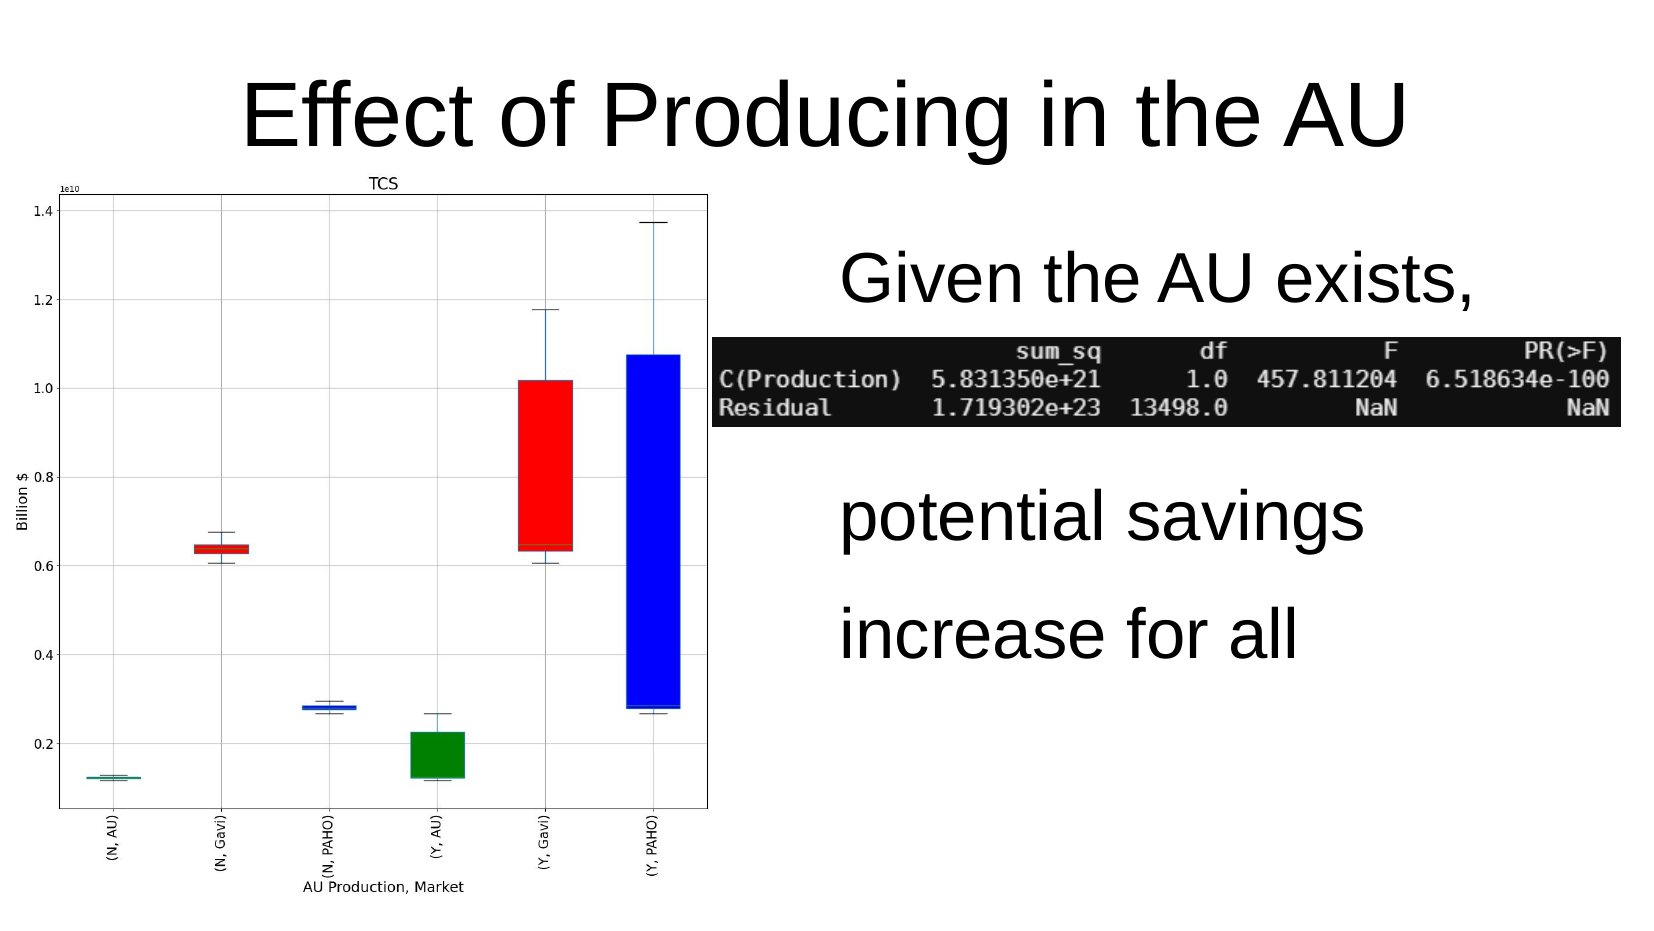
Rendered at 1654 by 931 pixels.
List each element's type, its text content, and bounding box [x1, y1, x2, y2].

title Effect of Producing in the AU [82, 37, 1571, 193]
picture [0, 112, 1621, 931]
text_box Given the AU exists, potential savings increase for all [825, 192, 1654, 863]
